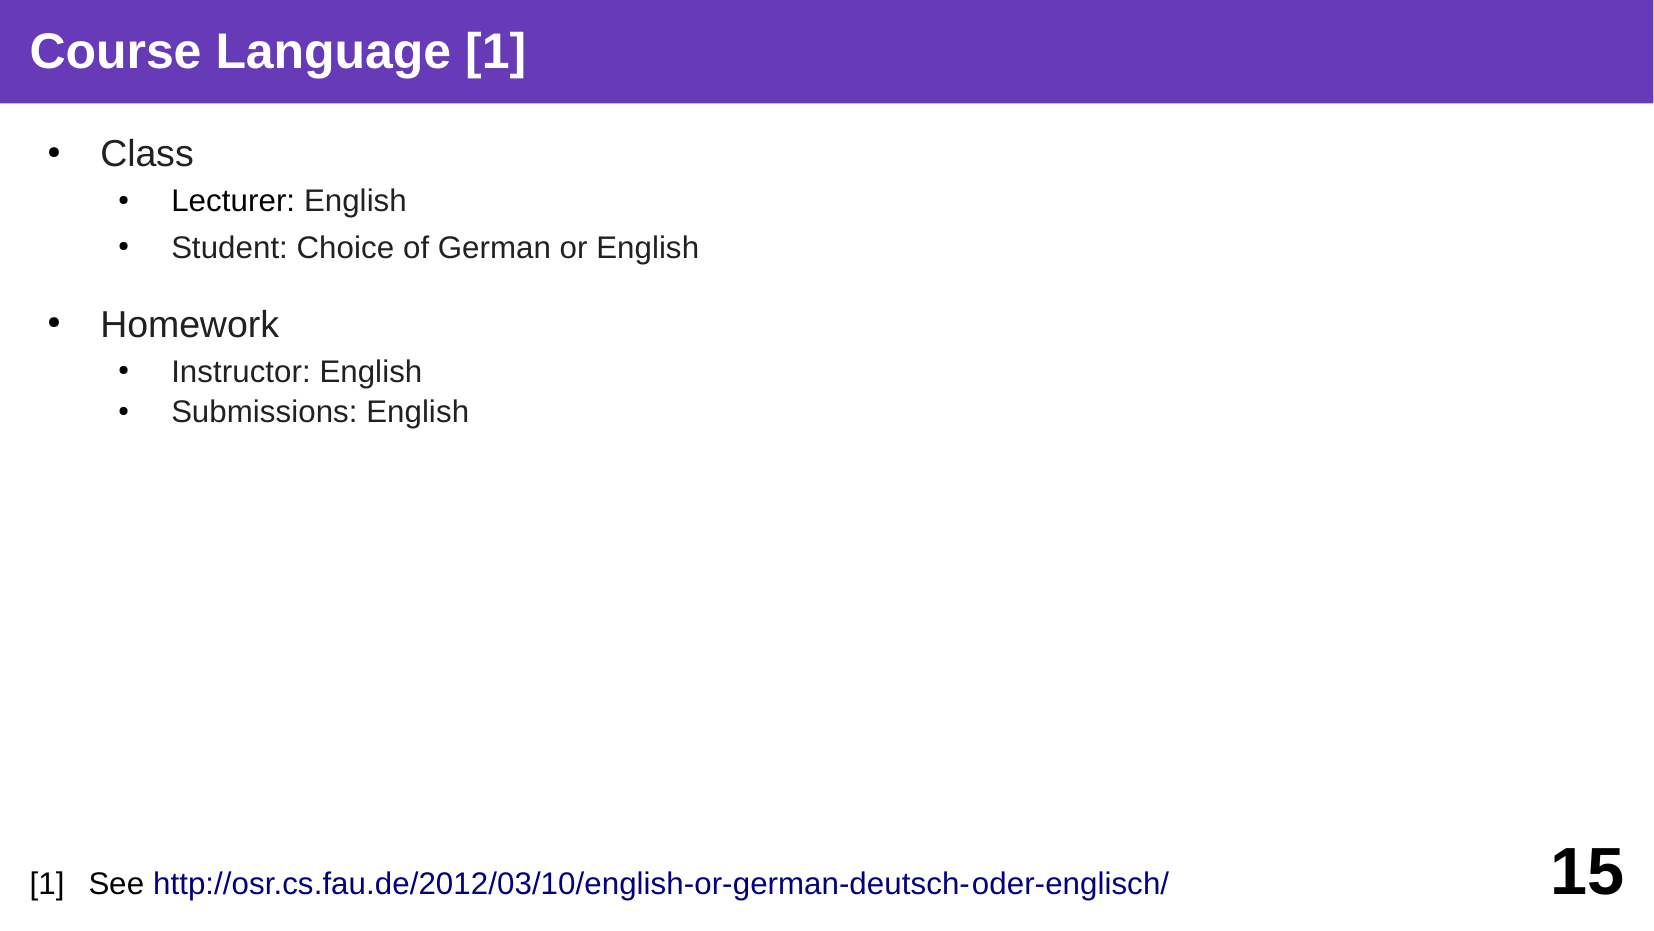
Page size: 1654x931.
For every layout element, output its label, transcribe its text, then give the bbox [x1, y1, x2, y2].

title Course Language [1] [0, 0, 1654, 104]
text_box [1] See http://osr.cs.fau.de/2012/03/10/english-or-german-deutsch-oder-englisch/ [0, 812, 1536, 931]
list Class Lecturer: English Student: Choice of German or English Homework Instructor: English Submissions: English [29, 132, 1625, 813]
